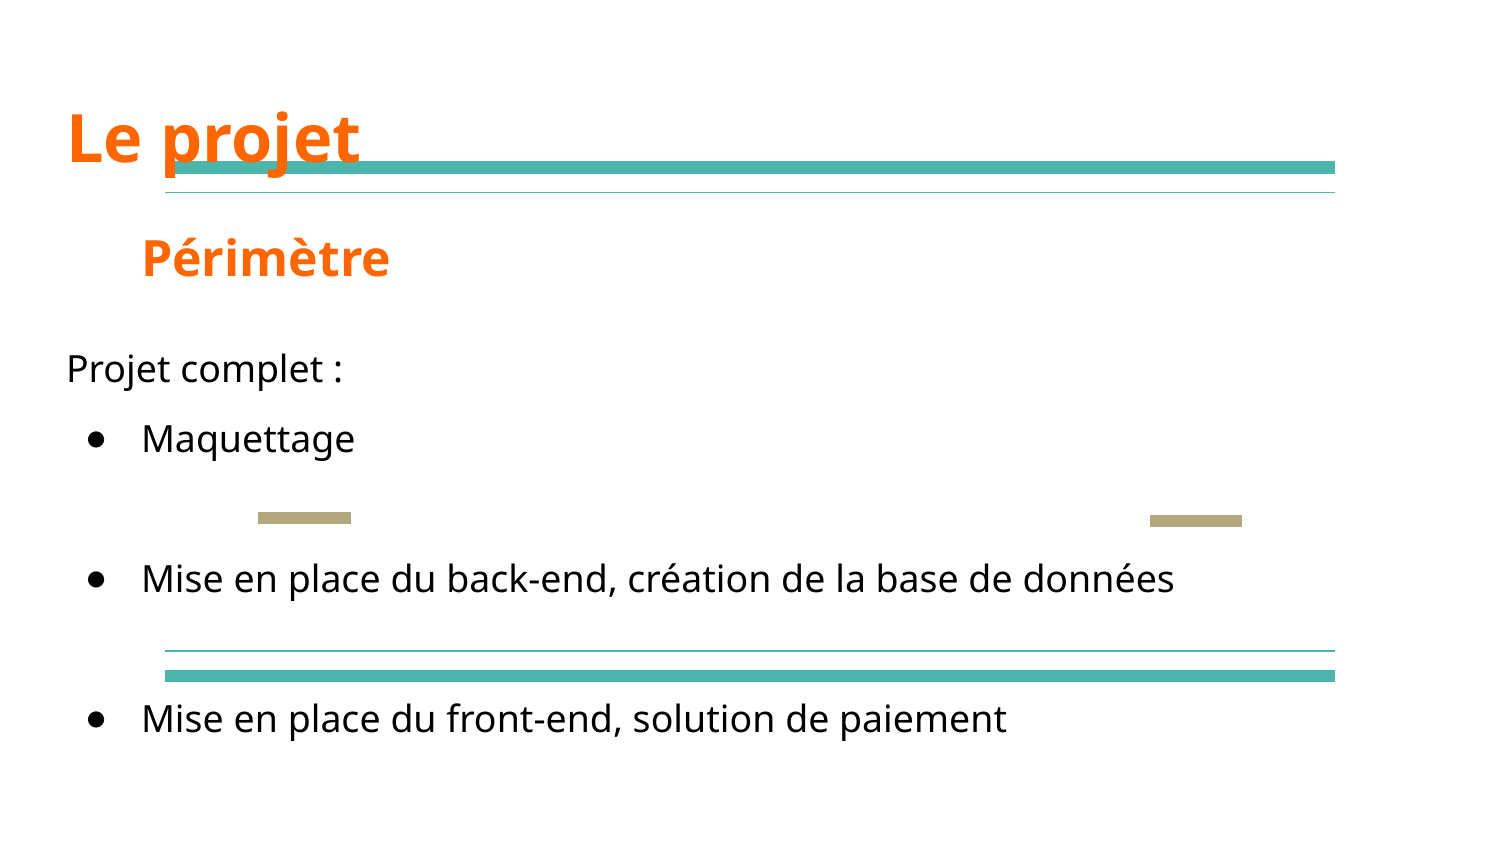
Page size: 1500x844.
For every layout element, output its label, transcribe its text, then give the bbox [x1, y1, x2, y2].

title Périmètre [51, 211, 1449, 293]
title Le projet [51, 80, 1449, 197]
list Projet complet : Maquettage Mise en place du back-end, création de la base de données Mise en place du front-end, solution de paiement [51, 330, 1449, 750]
